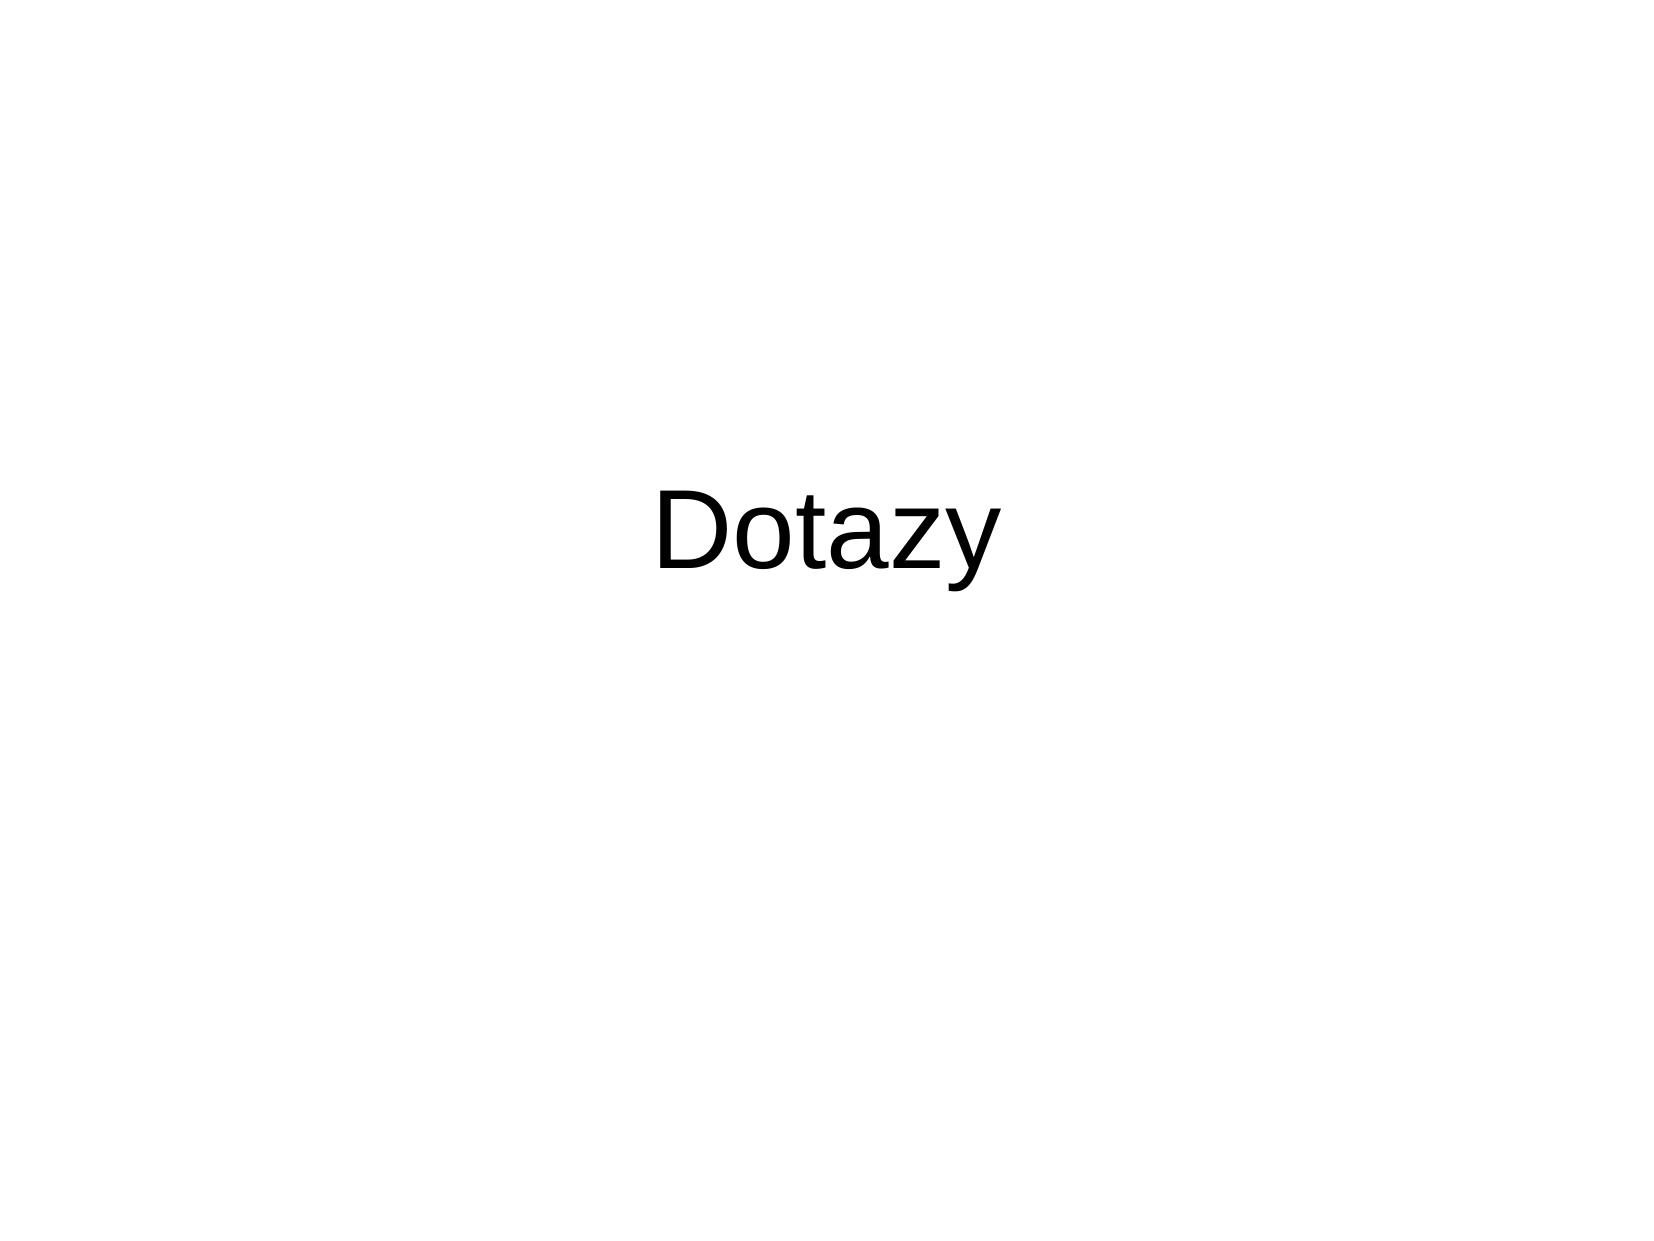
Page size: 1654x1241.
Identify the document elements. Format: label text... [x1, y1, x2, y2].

subtitle Dotazy [82, 49, 1571, 1010]
